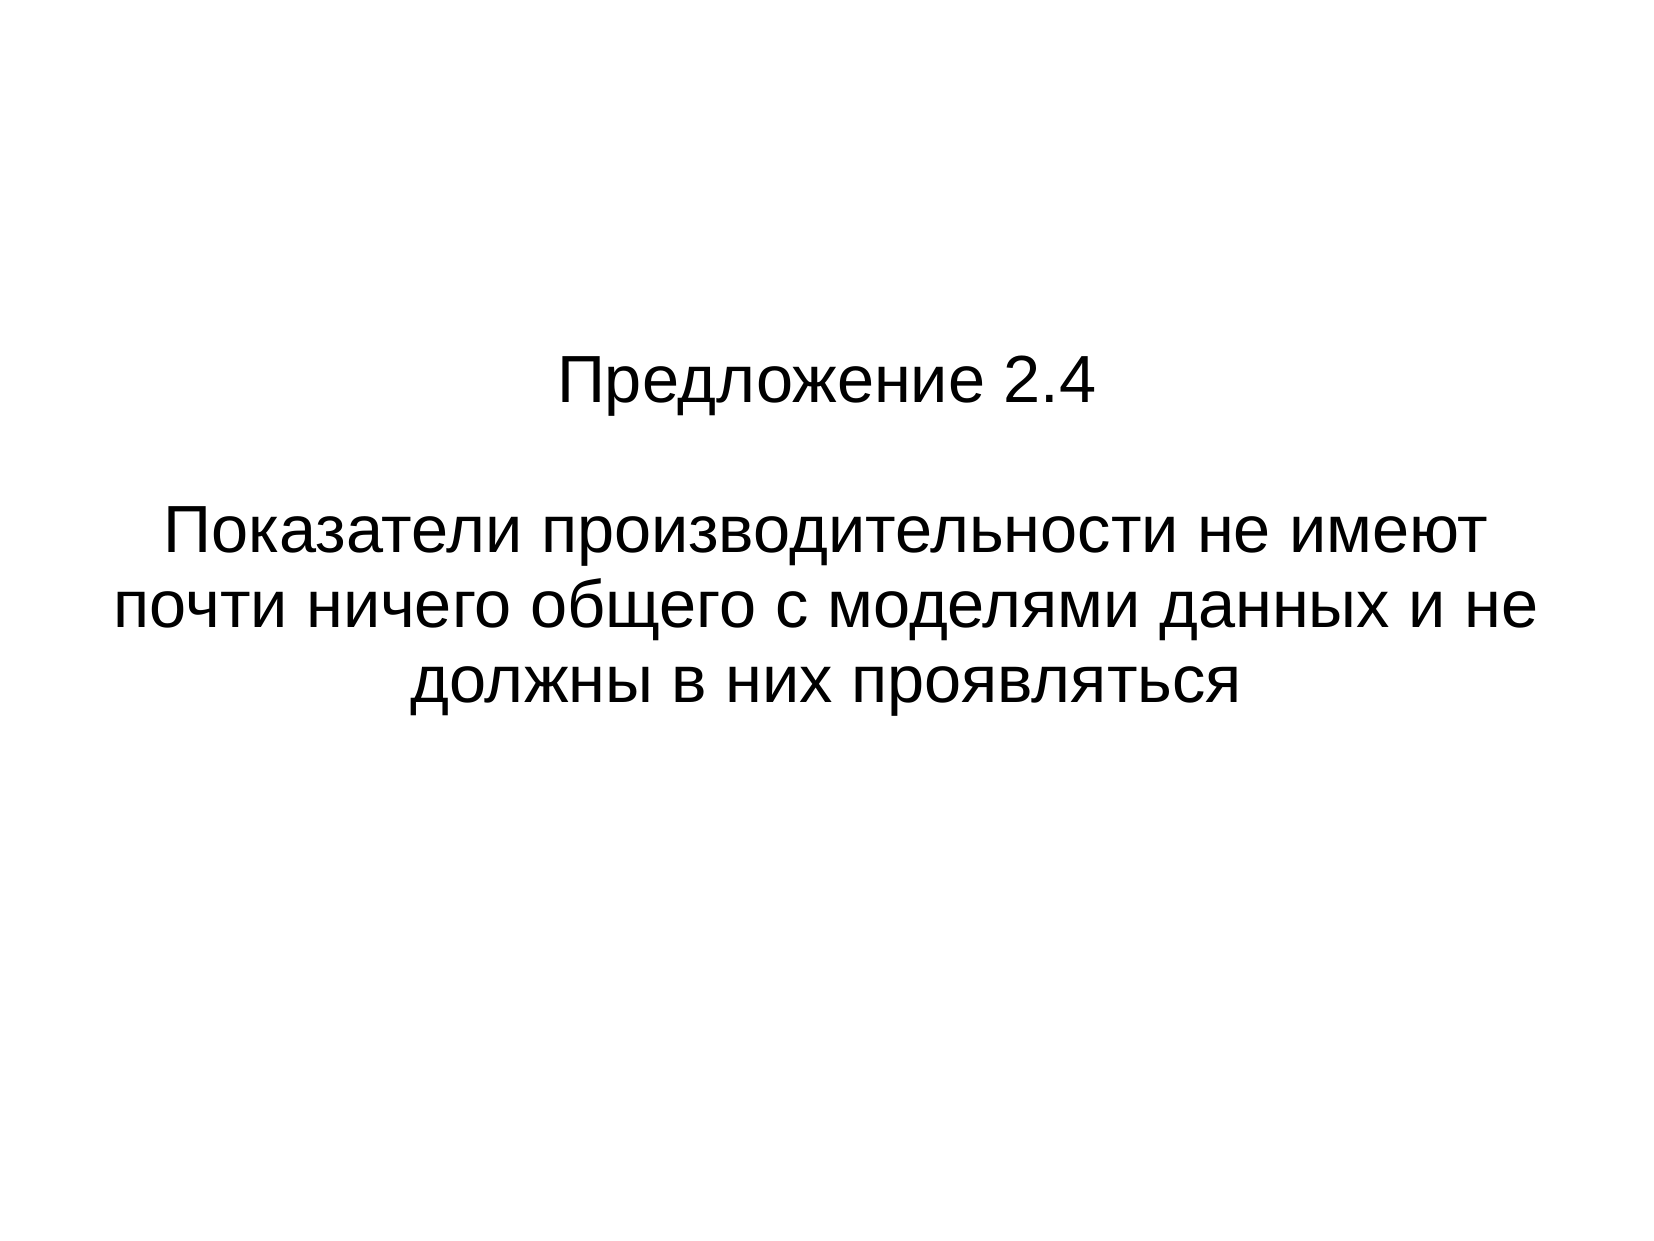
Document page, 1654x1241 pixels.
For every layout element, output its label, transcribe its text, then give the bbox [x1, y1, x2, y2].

subtitle Предложение 2.4 Показатели производительности не имеют почти ничего общего с моделями данных и не должны в них проявляться [82, 49, 1571, 1010]
